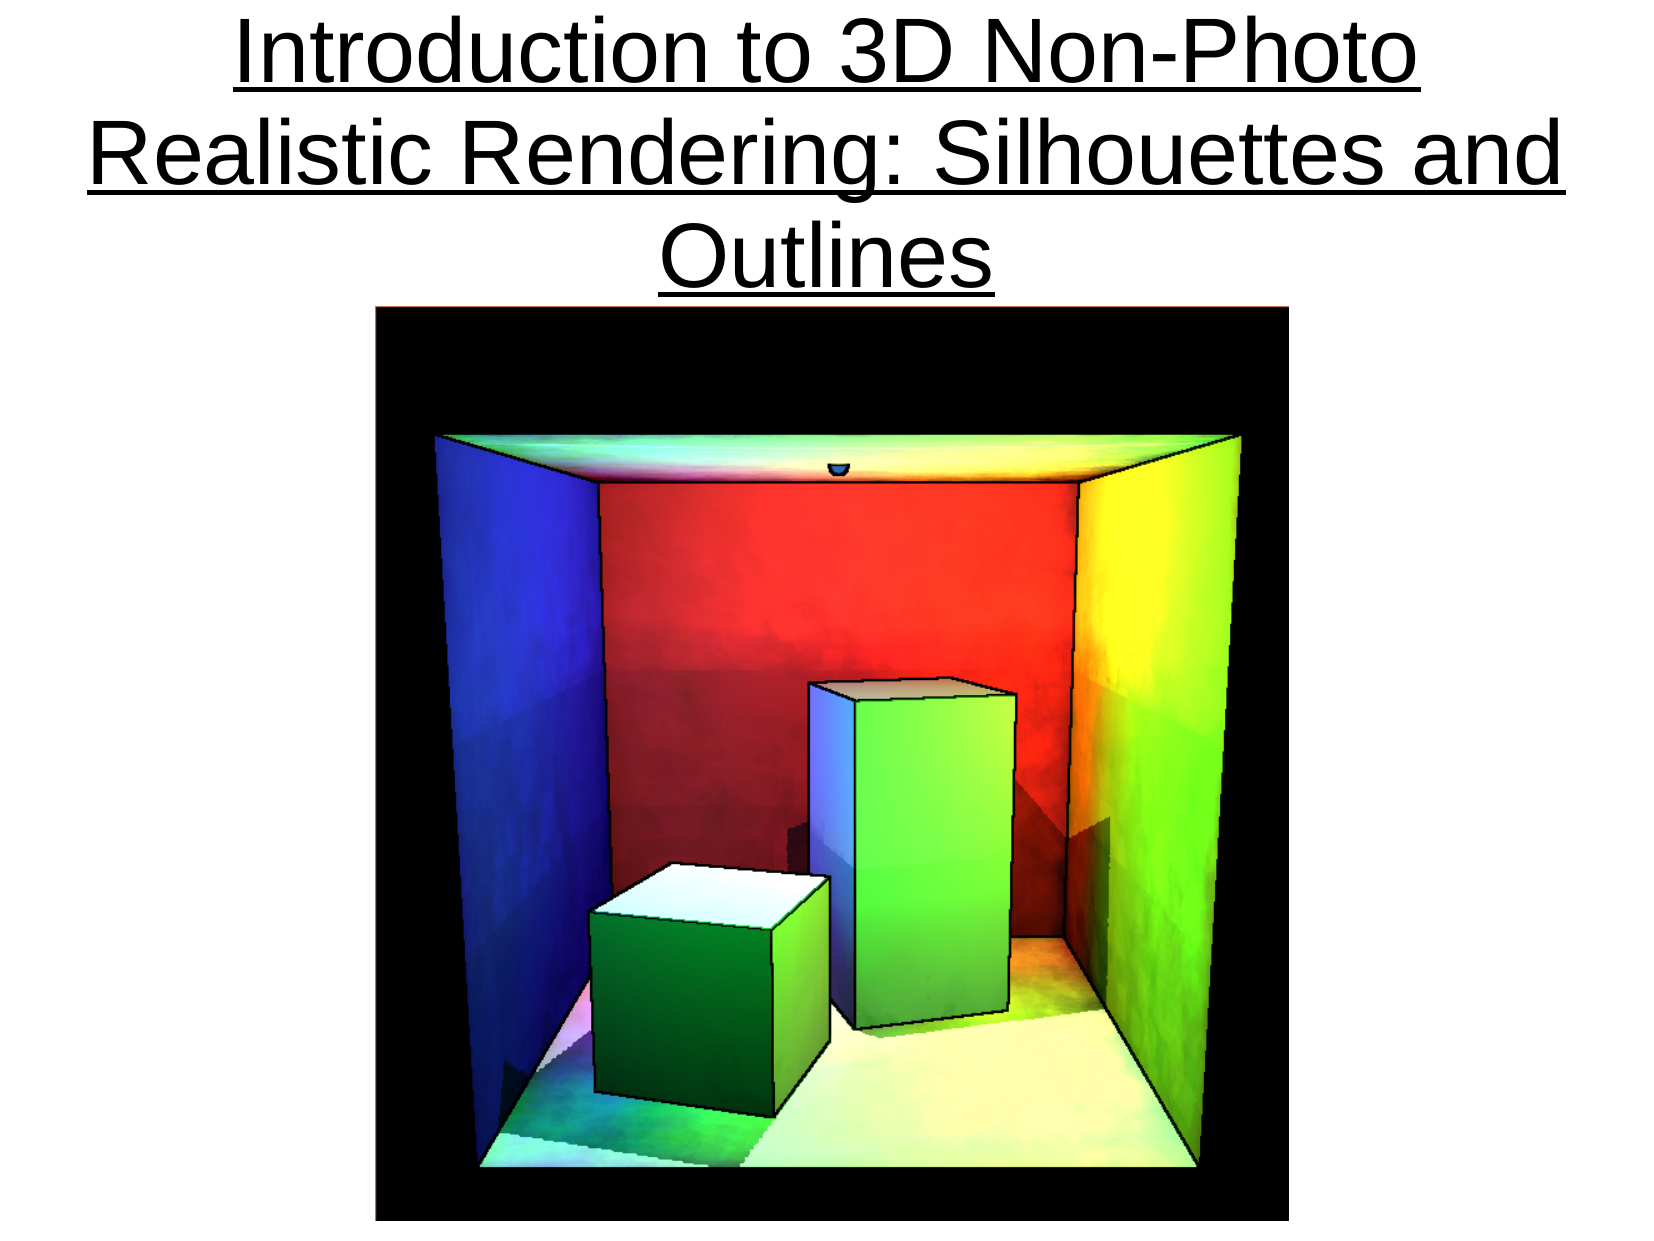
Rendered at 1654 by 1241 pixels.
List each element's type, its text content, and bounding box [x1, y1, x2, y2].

title Introduction to 3D Non-Photo Realistic Rendering: Silhouettes and Outlines [82, 0, 1571, 307]
picture [375, 306, 1289, 1221]
